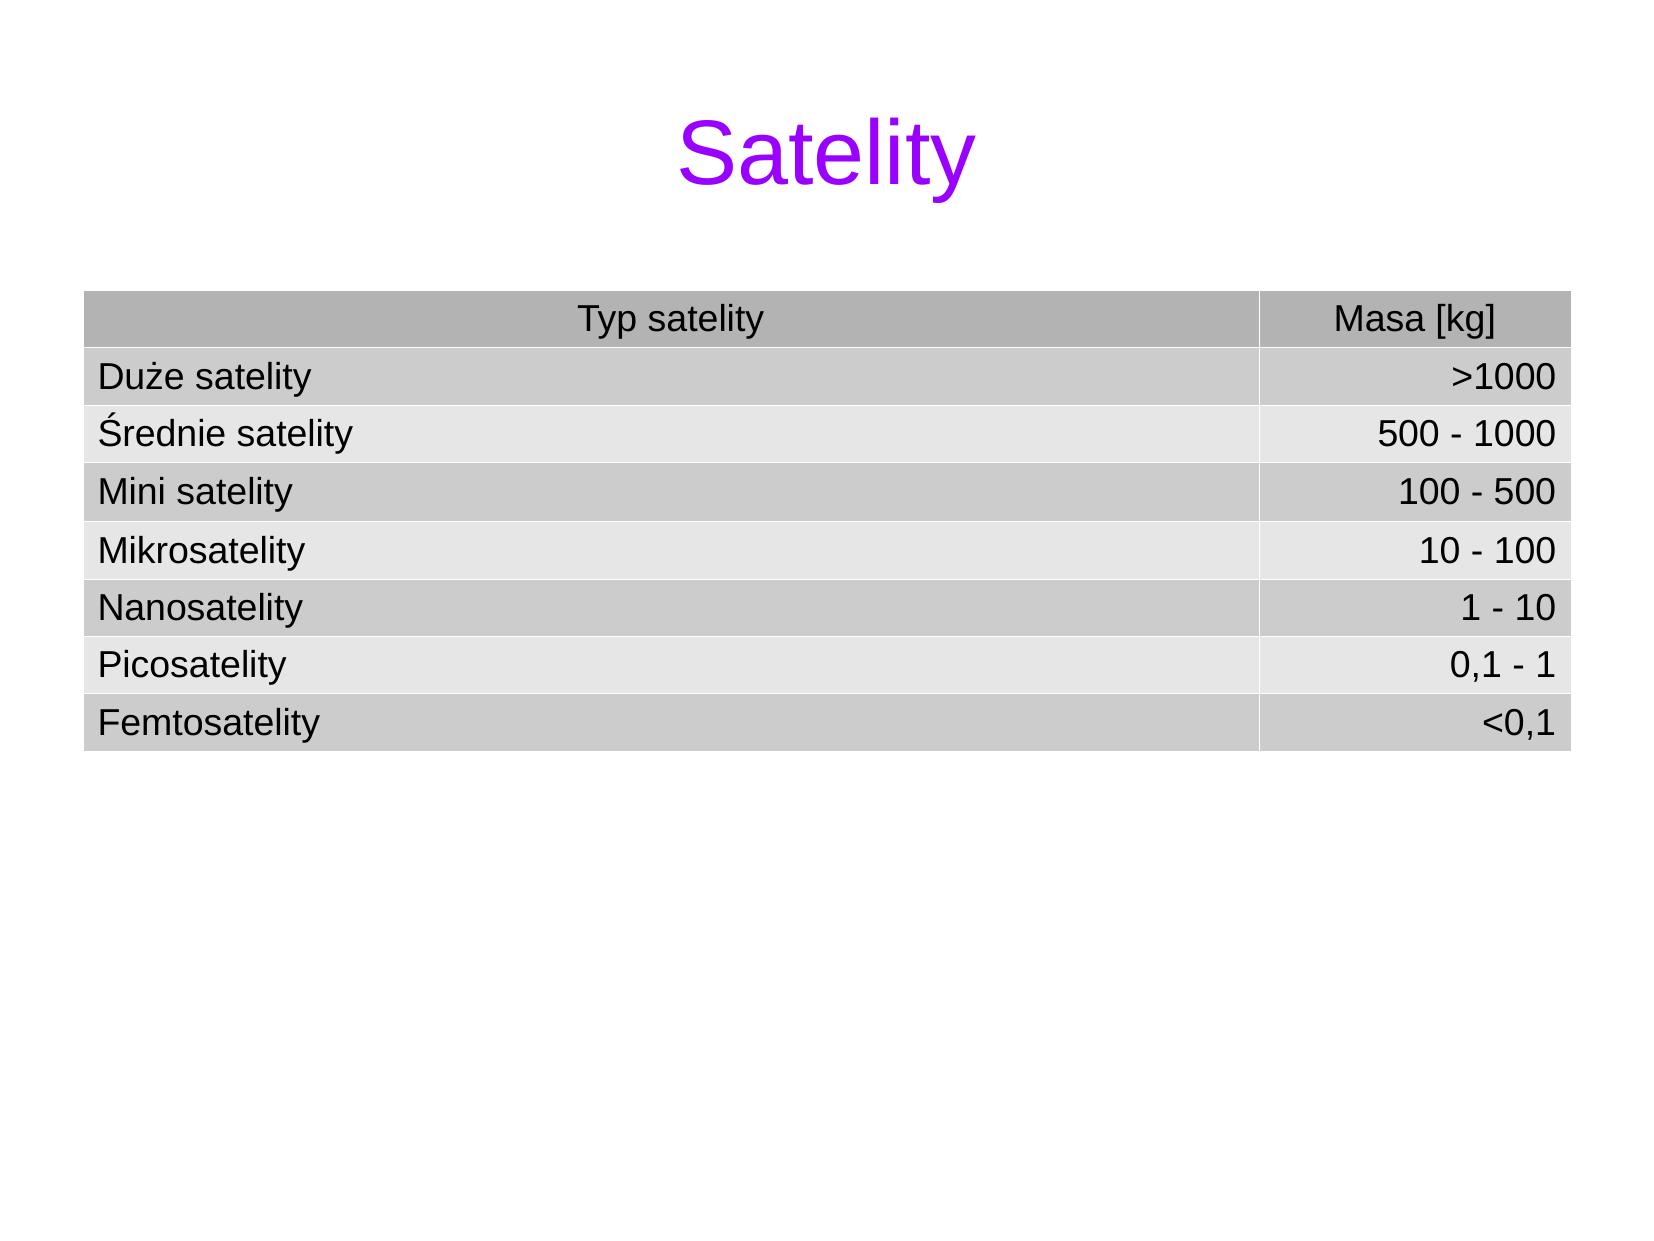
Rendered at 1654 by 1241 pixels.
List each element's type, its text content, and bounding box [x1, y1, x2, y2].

table_cell Femtosatelity [84, 694, 1259, 751]
table_cell 1 - 10 [1260, 580, 1571, 636]
title Satelity [82, 49, 1571, 257]
table_header Typ satelity [84, 291, 1259, 347]
table_header Masa [kg] [1260, 291, 1571, 347]
table_cell Średnie satelity [84, 406, 1259, 462]
table_cell Nanosatelity [84, 580, 1259, 636]
table_cell <0,1 [1260, 694, 1571, 751]
table_cell Mini satelity [84, 463, 1259, 521]
table_cell 500 - 1000 [1260, 406, 1571, 462]
table_cell Mikrosatelity [84, 522, 1259, 579]
table_cell 100 - 500 [1260, 463, 1571, 521]
table_cell Picosatelity [84, 637, 1259, 693]
table_cell 0,1 - 1 [1260, 637, 1571, 693]
table_cell Duże satelity [84, 348, 1259, 405]
table_cell >1000 [1260, 348, 1571, 405]
table_cell 10 - 100 [1260, 522, 1571, 579]
